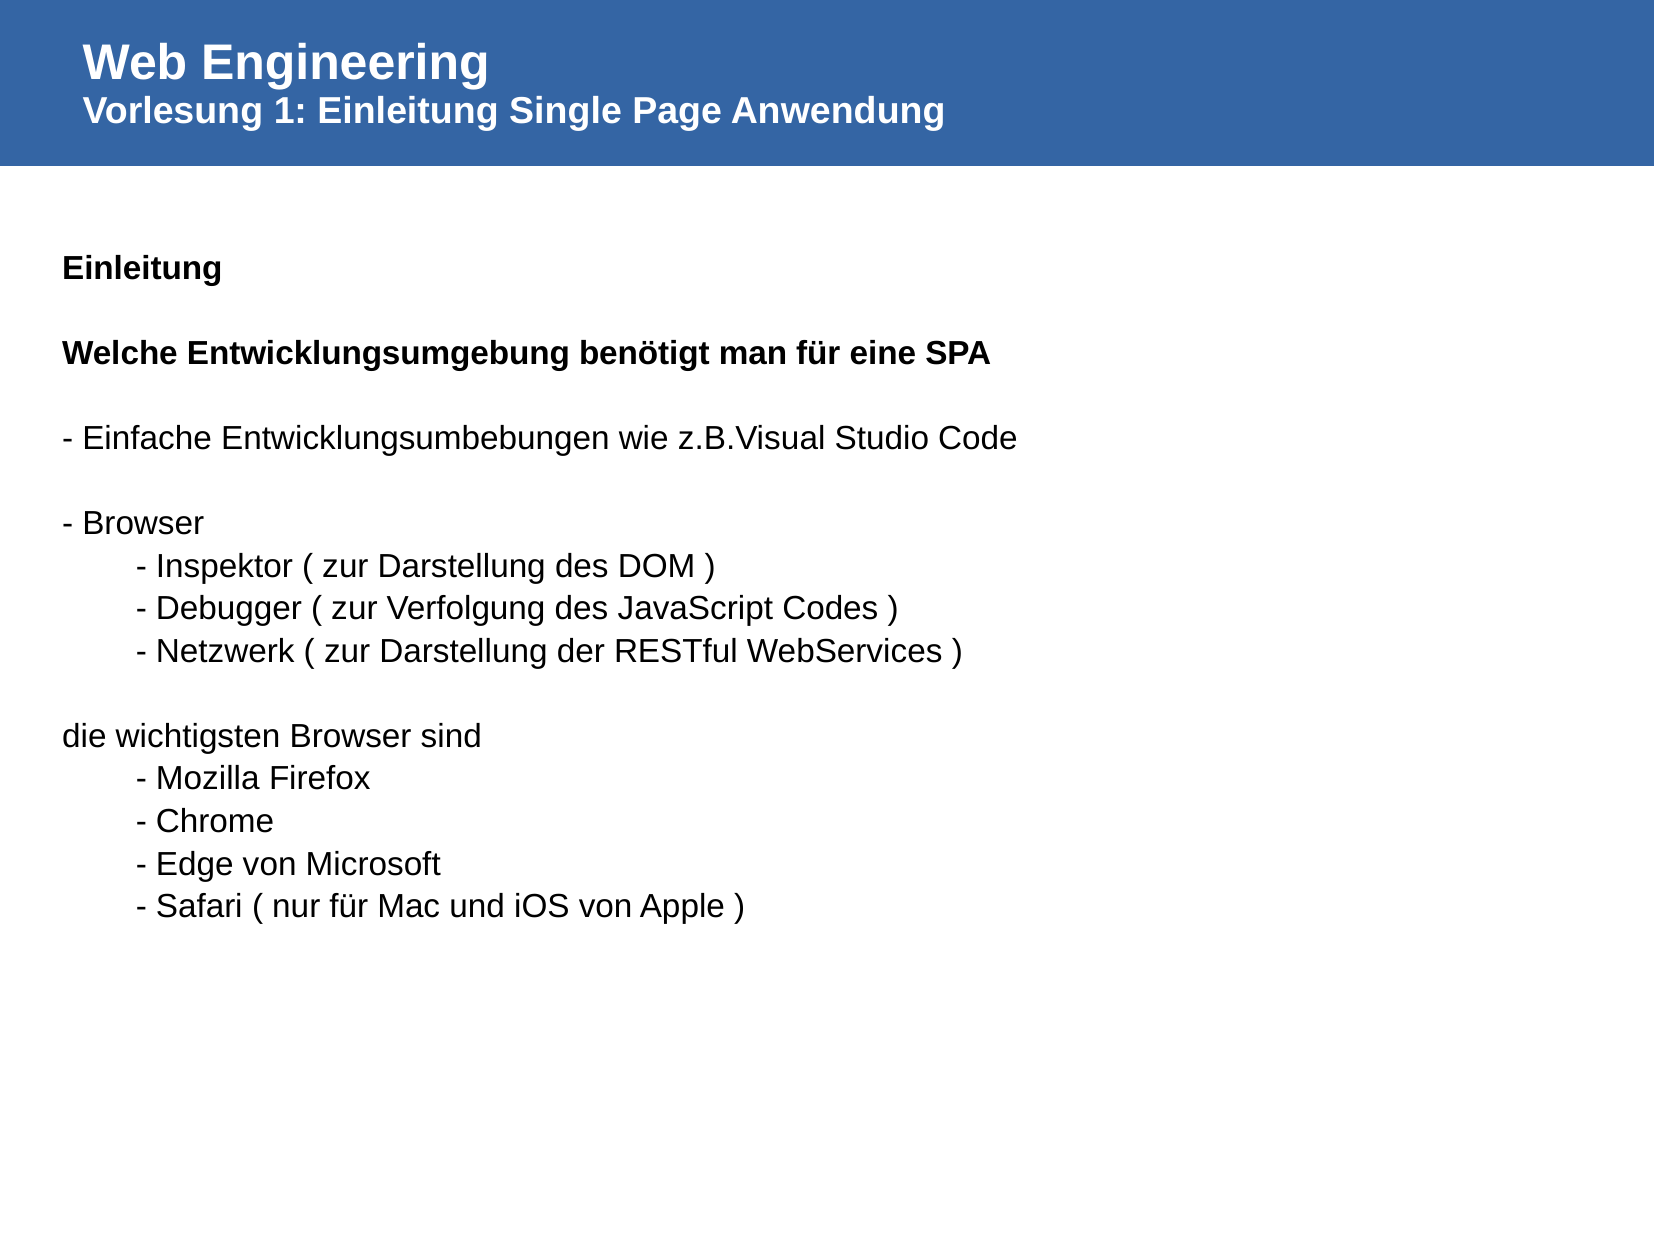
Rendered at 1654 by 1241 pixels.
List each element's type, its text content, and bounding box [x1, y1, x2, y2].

text_box Einleitung Welche Entwicklungsumgebung benötigt man für eine SPA - Einfache Entwicklungsumbebungen wie z.B.Visual Studio Code - Browser - Inspektor ( zur Darstellung des DOM ) - Debugger ( zur Verfolgung des JavaScript Codes ) - Netzwerk ( zur Darstellung der RESTful WebServices ) die wichtigsten Browser sind - Mozilla Firefox - Chrome - Edge von Microsoft - Safari ( nur für Mac und iOS von Apple ) [47, 236, 1583, 975]
title Web Engineering Vorlesung 1: Einleitung Single Page Anwendung [82, 0, 1571, 166]
